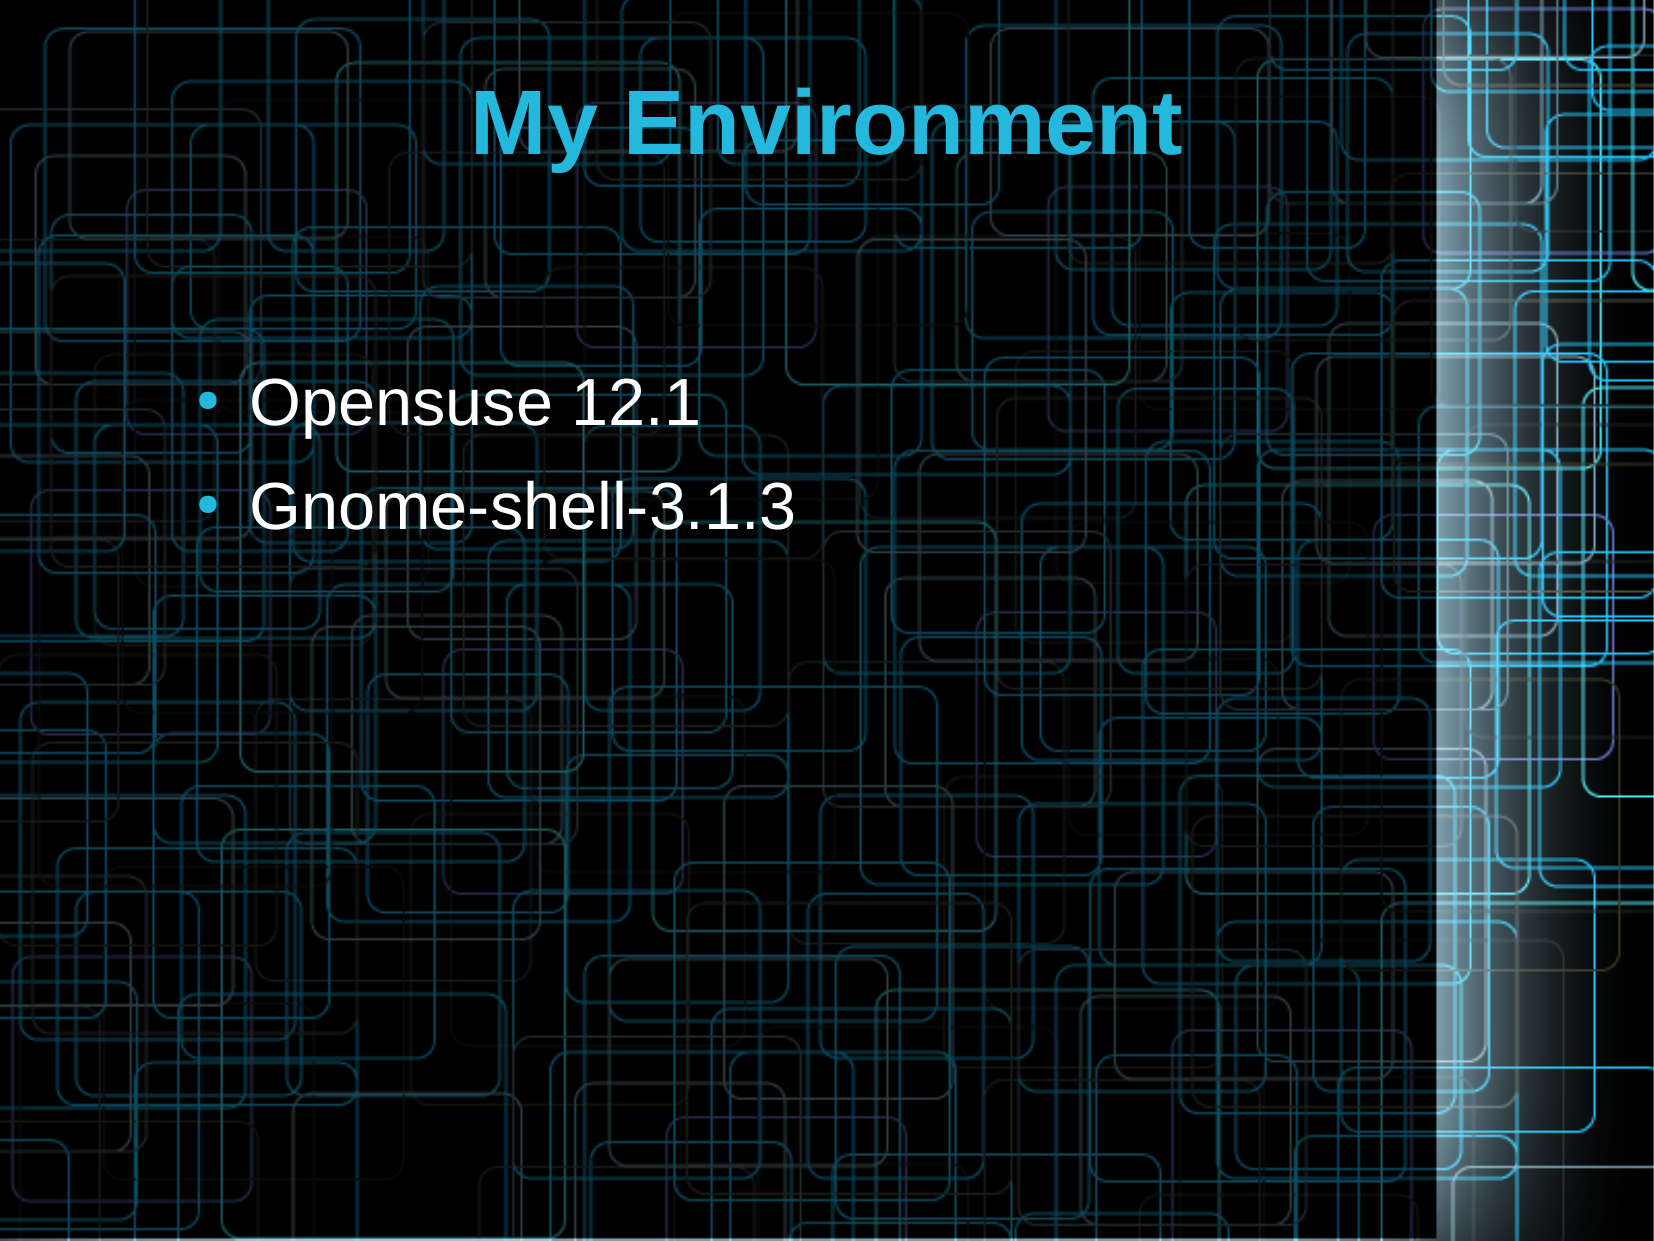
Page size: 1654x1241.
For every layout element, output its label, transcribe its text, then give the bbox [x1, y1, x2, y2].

title My Environment [121, 19, 1534, 227]
list Opensuse 12.1 Gnome-shell-3.1.3 [178, 364, 1570, 1147]
picture [0, 0, 1654, 1241]
